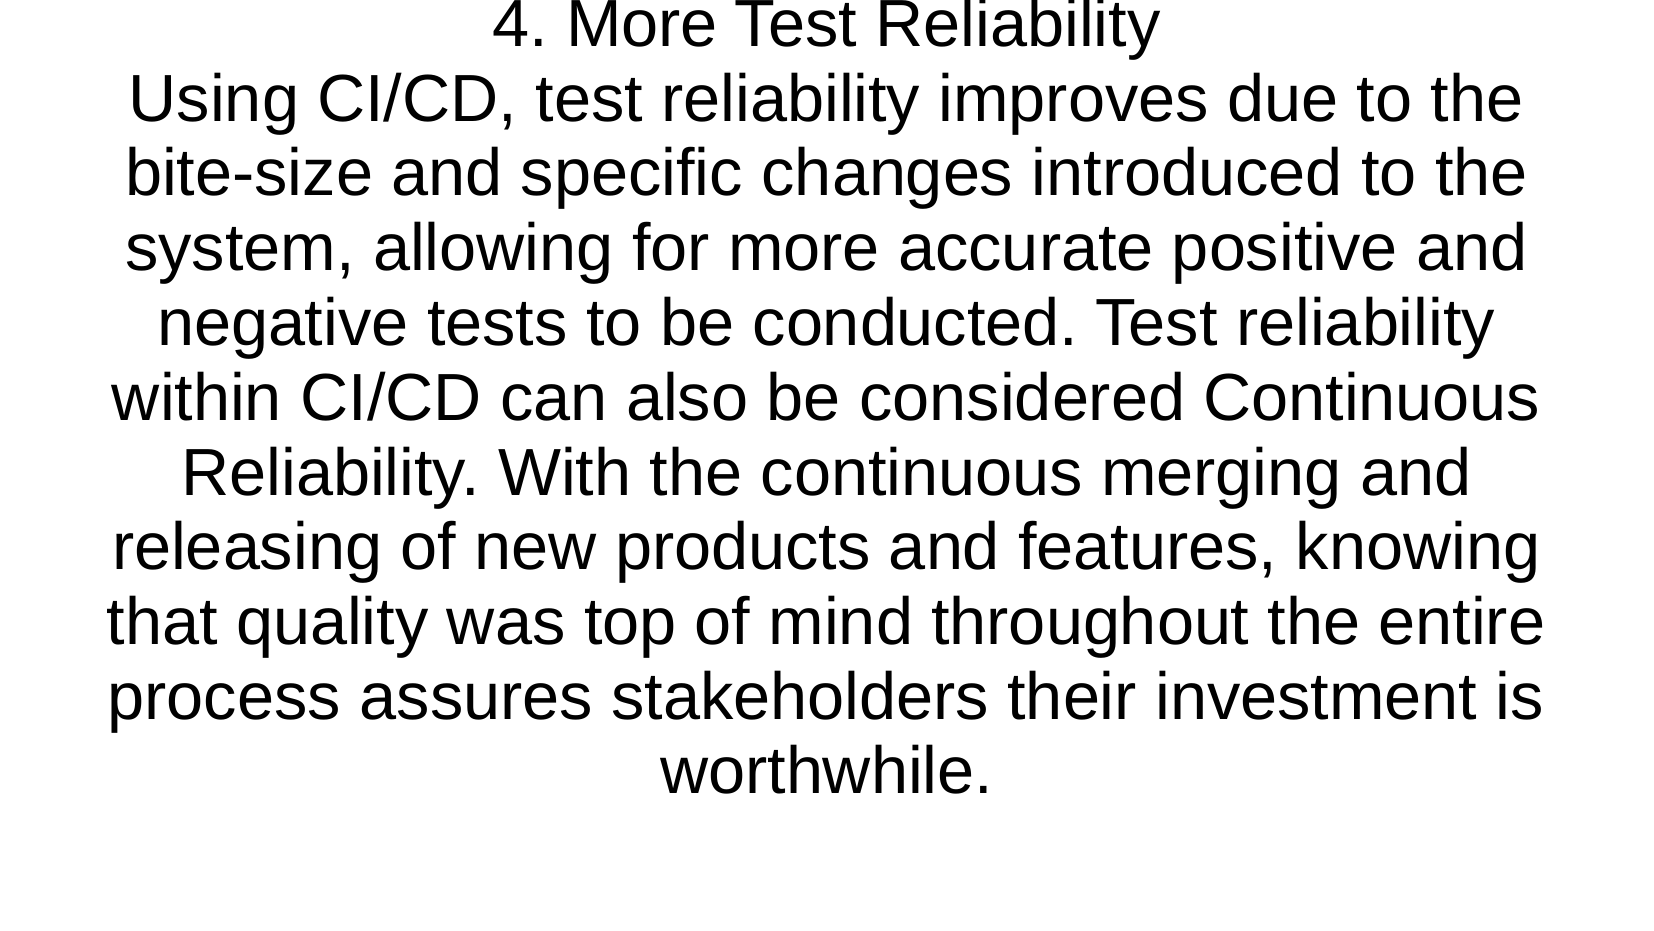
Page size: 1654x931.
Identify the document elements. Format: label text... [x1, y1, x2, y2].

subtitle 4. More Test Reliability Using CI/CD, test reliability improves due to the bite-size and specific changes introduced to the system, allowing for more accurate positive and negative tests to be conducted. Test reliability within CI/CD can also be considered Continuous Reliability. With the continuous merging and releasing of new products and features, knowing that quality was top of mind throughout the entire process assures stakeholders their investment is worthwhile. [82, 0, 1571, 809]
